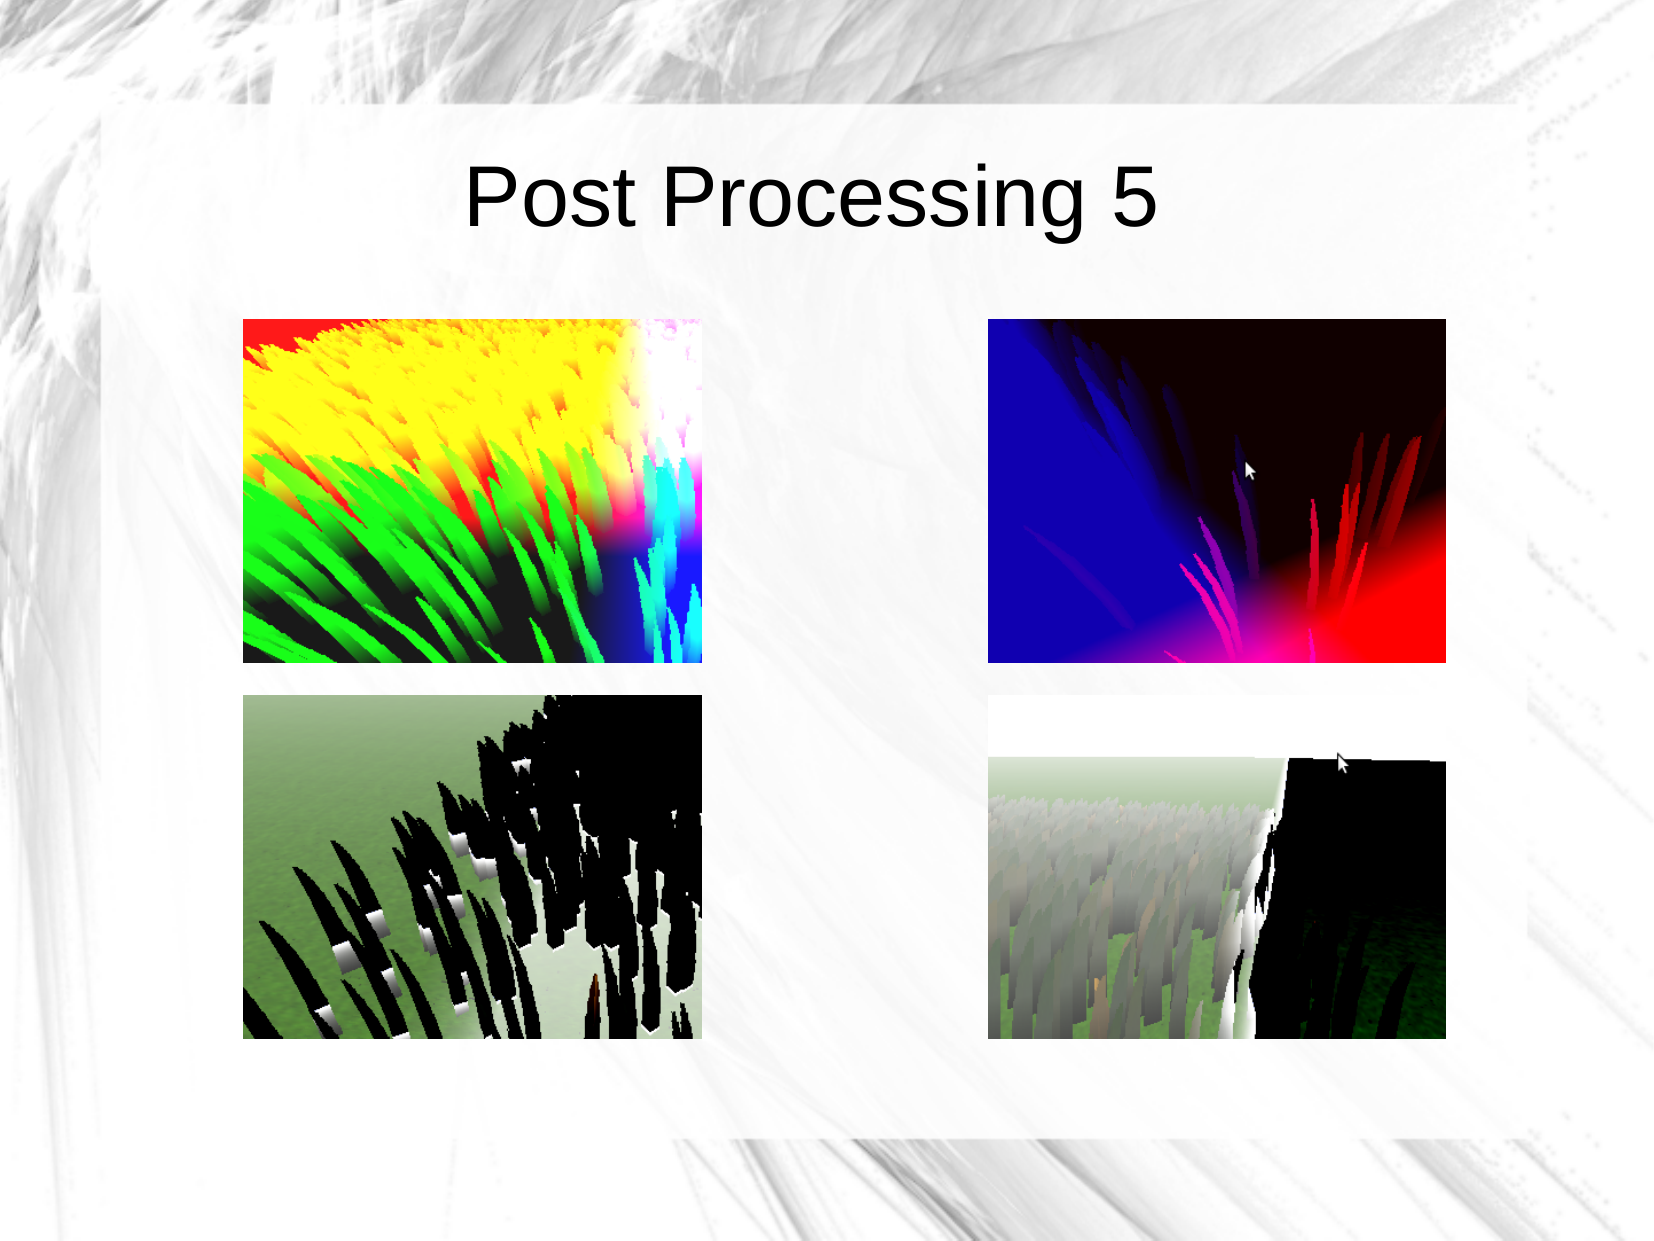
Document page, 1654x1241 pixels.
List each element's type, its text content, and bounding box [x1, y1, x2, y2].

title Post Processing 5 [118, 112, 1506, 281]
picture [0, 0, 1654, 1241]
